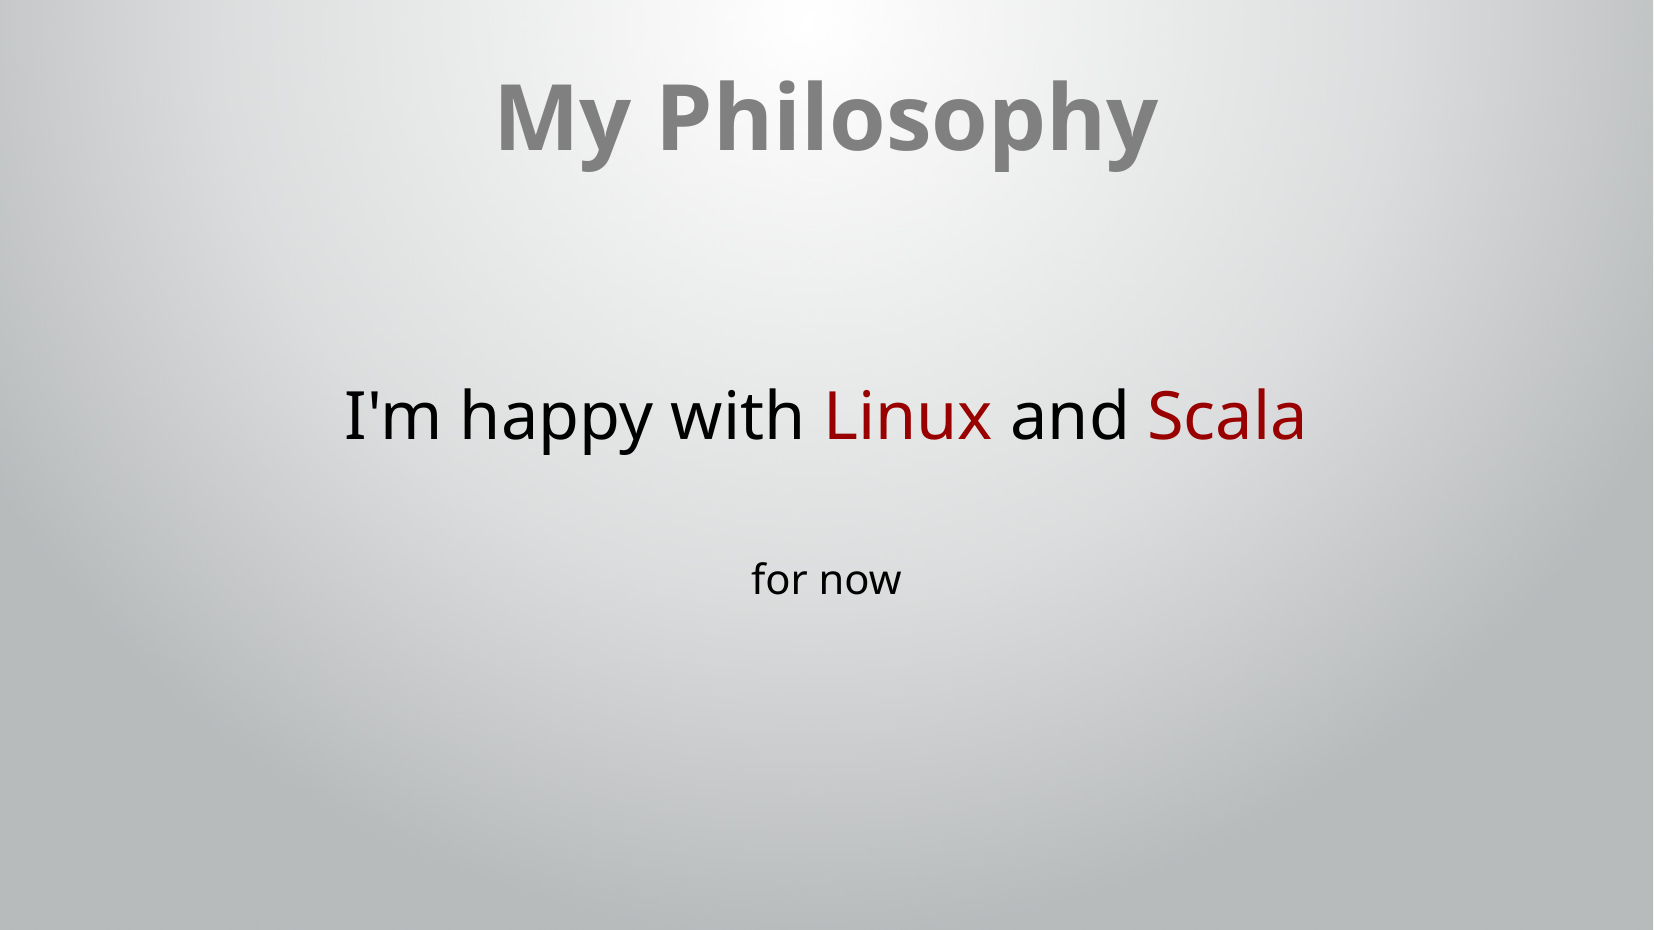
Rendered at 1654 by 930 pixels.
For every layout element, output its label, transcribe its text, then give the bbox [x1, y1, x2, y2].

picture [0, 0, 1654, 930]
title My Philosophy [82, 36, 1571, 193]
subtitle I'm happy with Linux and Scala for now [82, 217, 1571, 757]
